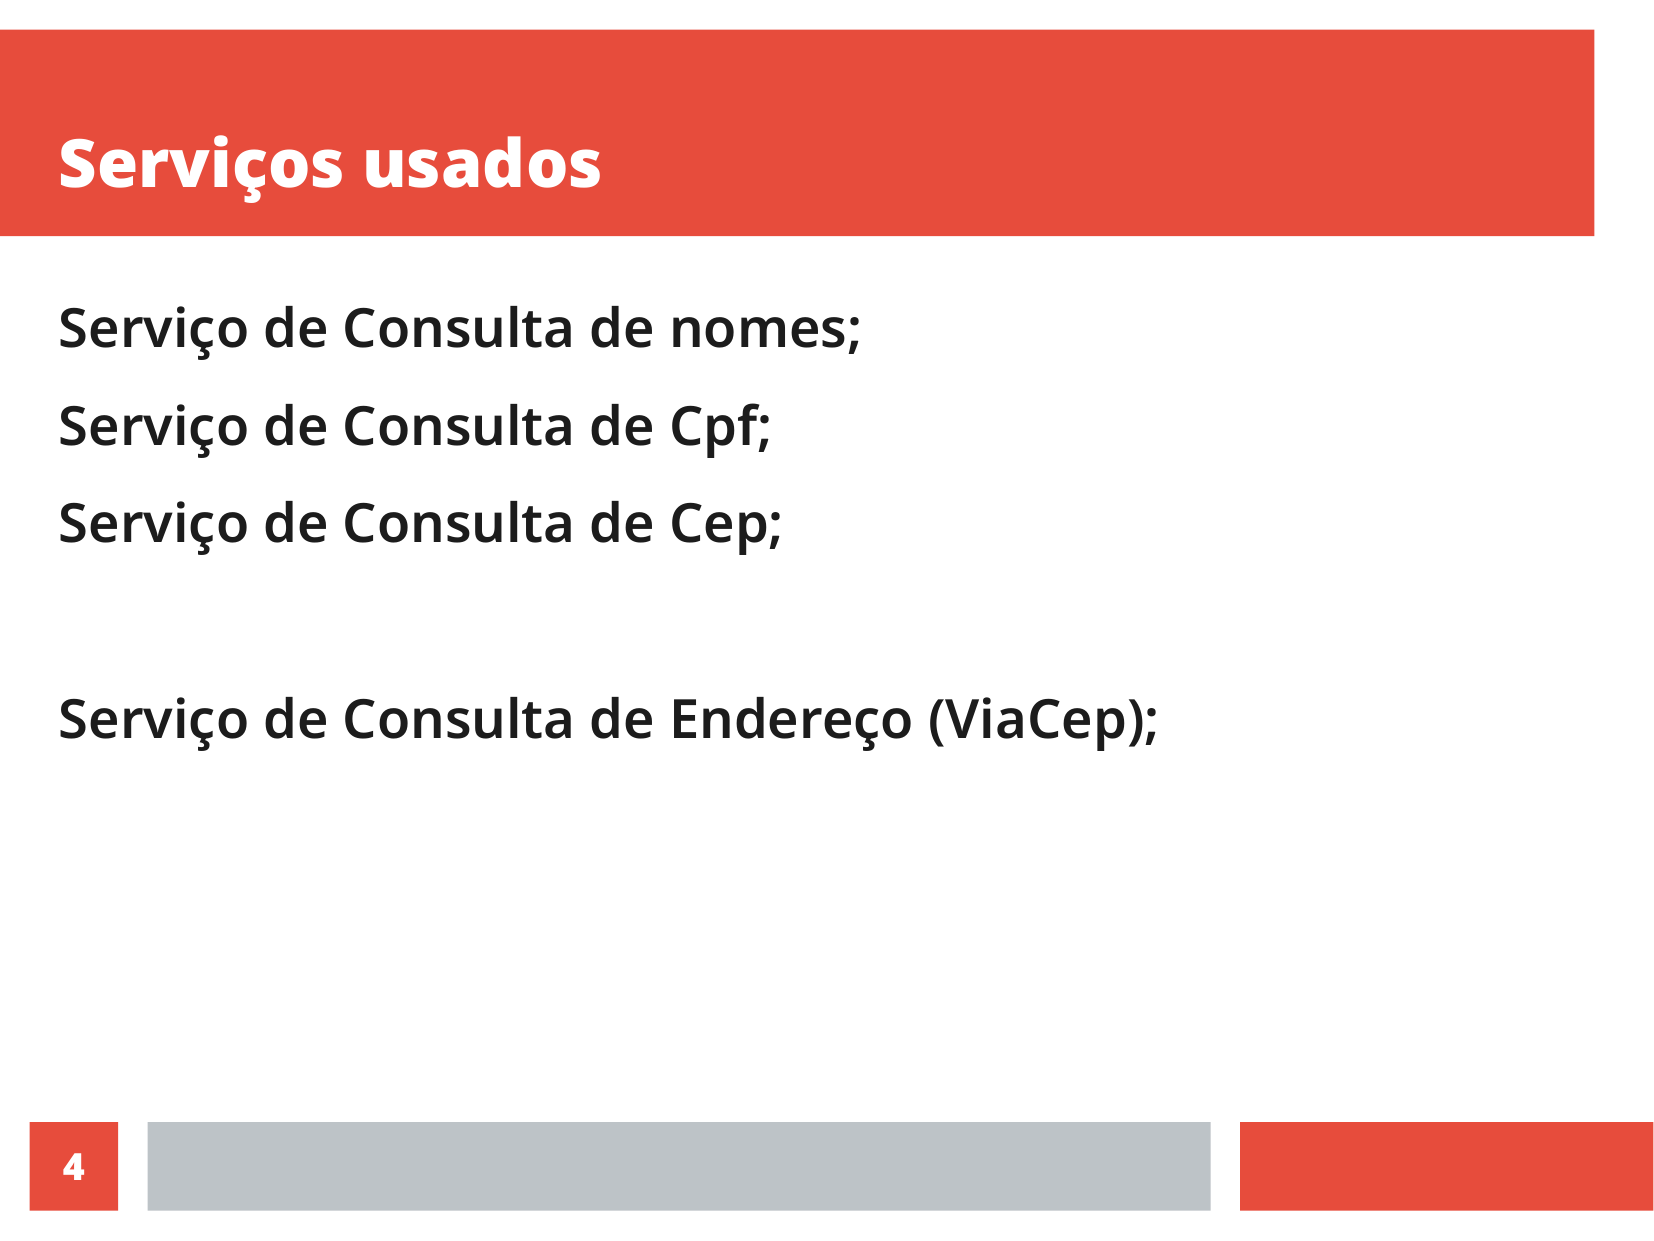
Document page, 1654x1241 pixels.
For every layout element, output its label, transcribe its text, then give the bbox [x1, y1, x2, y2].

list Serviço de Consulta de nomes; Serviço de Consulta de Cpf; Serviço de Consulta de Cep; Serviço de Consulta de Endereço (ViaCep); [59, 289, 1565, 1058]
title Serviços usados [59, 59, 1595, 207]
